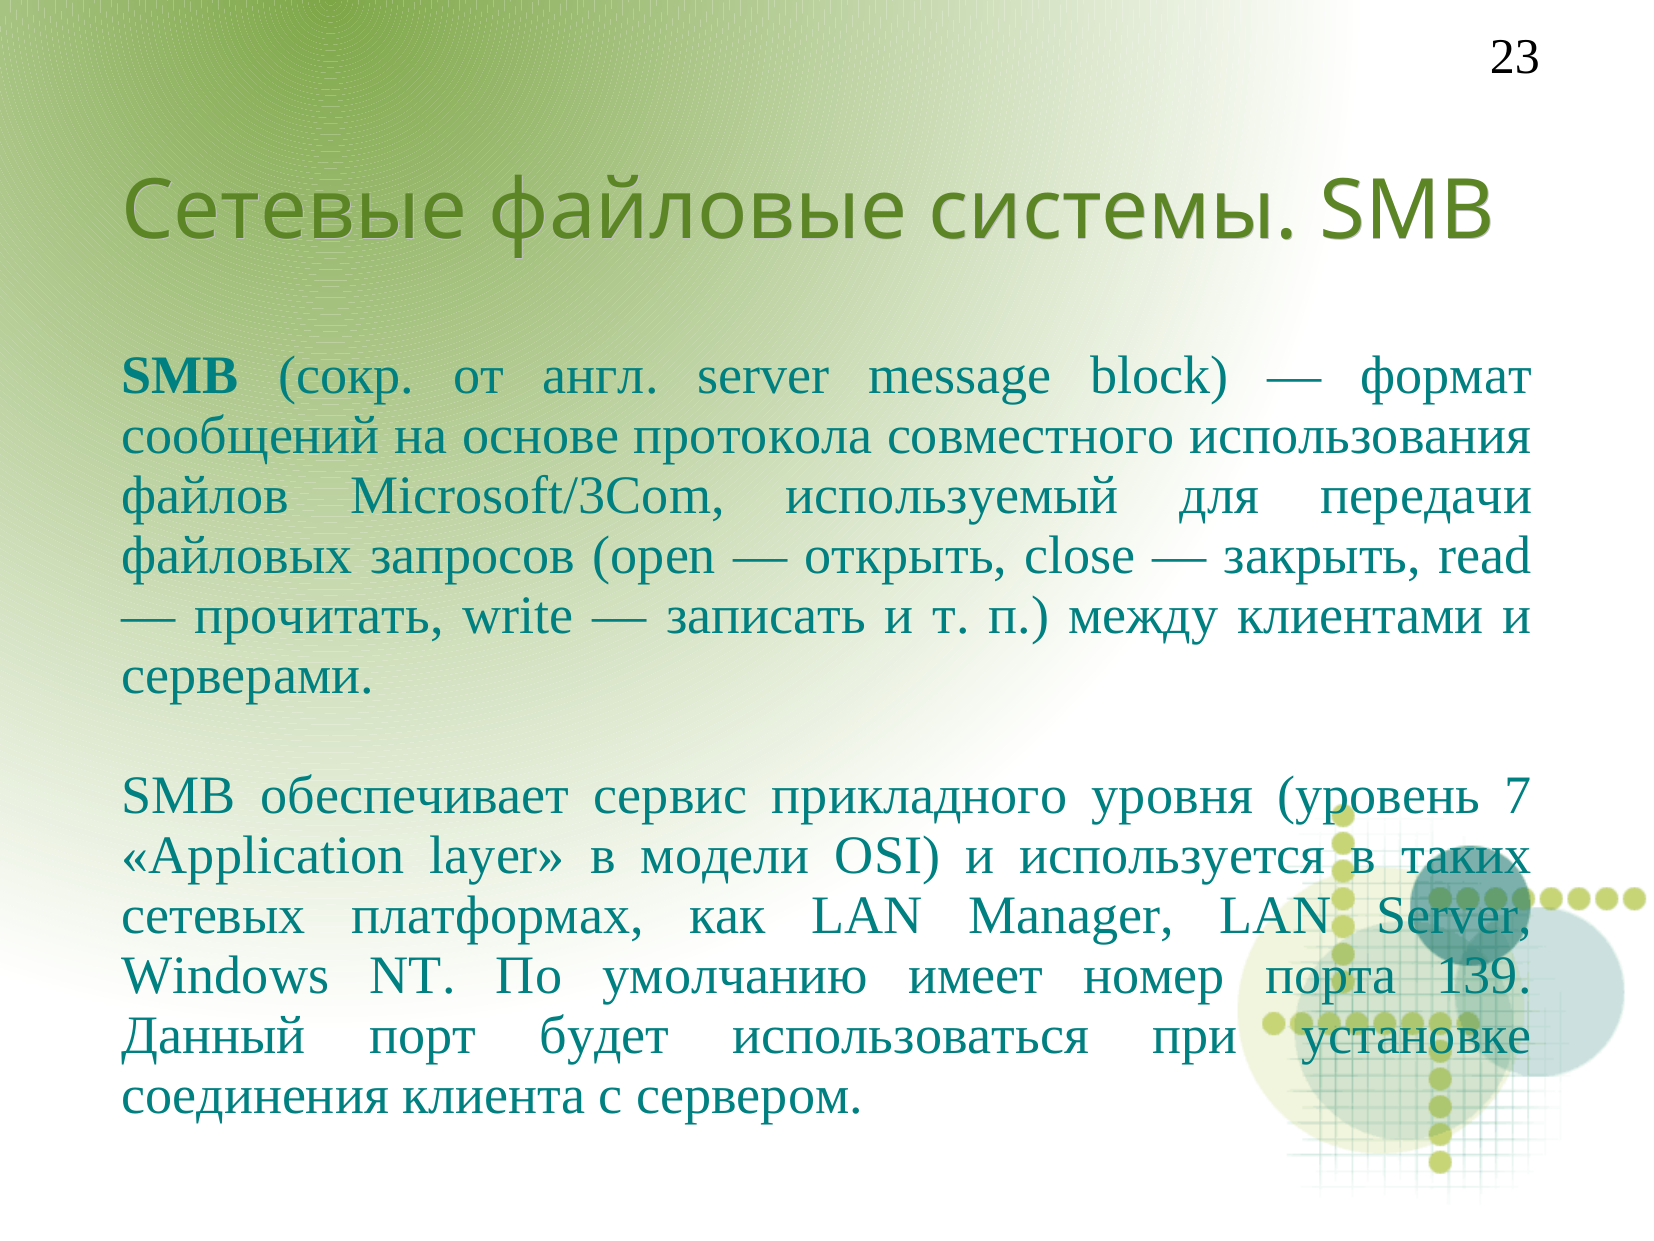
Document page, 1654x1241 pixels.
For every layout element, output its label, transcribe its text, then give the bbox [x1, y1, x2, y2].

subtitle SMB (сокр. от англ. server message block) — формат сообщений на основе протокола совместного использования файлов Microsoft/3Com, используемый для передачи файловых запросов (open — открыть, close — закрыть, read — прочитать, write — записать и т. п.) между клиентами и серверами. SMB обеспечивает сервис прикладного уровня (уровень 7 «Application layer» в модели OSI) и используется в таких сетевых платформах, как LAN Manager, LAN Server, Windows NT. По умолчанию имеет номер порта 139. Данный порт будет использоваться при установке соединения клиента с сервером. [121, 338, 1534, 1133]
title Сетевые файловые системы. SMB [121, 102, 1534, 311]
picture [1224, 792, 1654, 1211]
text_box <номер> [1500, 29, 1654, 89]
